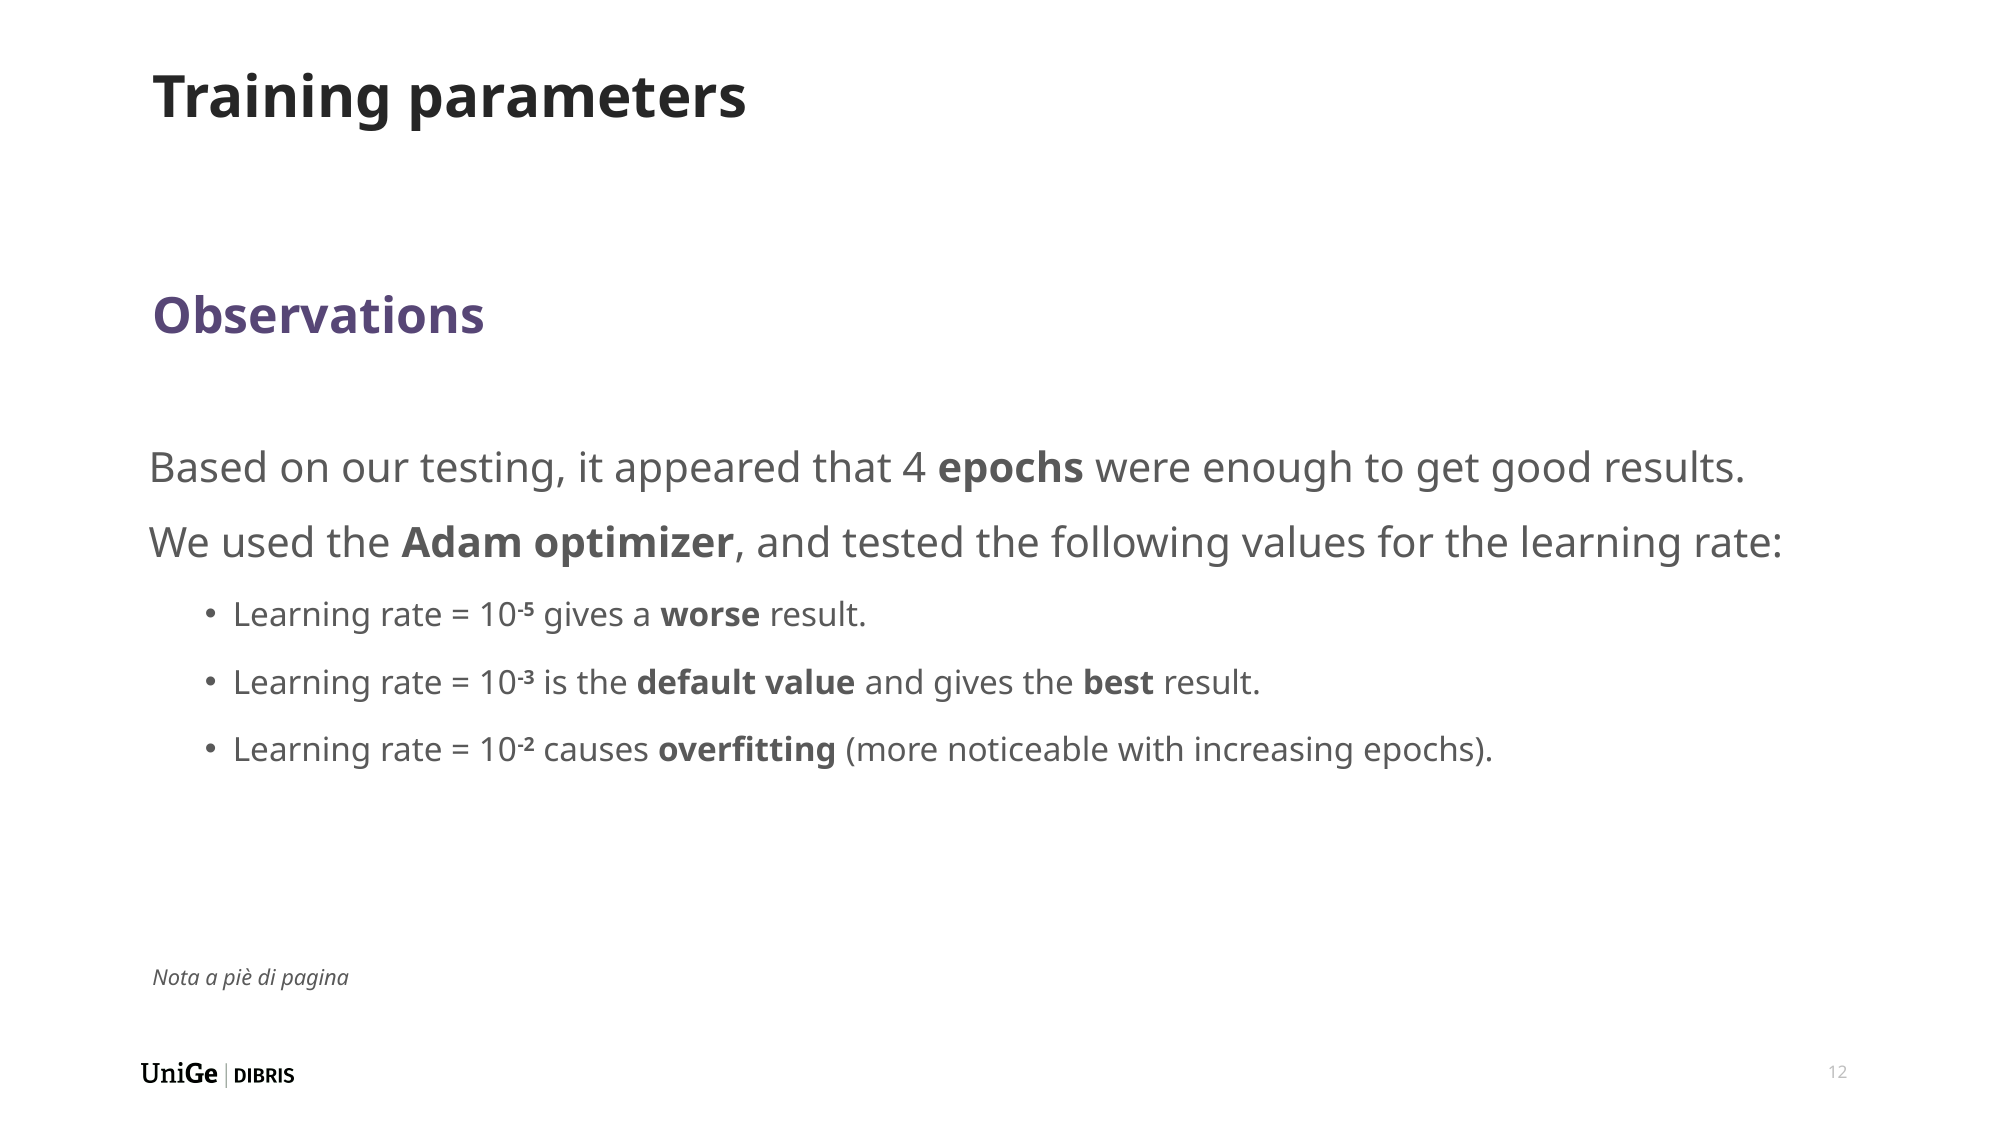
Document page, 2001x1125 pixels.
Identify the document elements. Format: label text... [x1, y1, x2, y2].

list Observations [137, 254, 1863, 331]
picture [141, 1062, 294, 1088]
list Based on our testing, it appeared that 4 epochs were enough to get good results. We used the Adam optimizer, and tested the following values for the learning rate: Learning rate = 10-5 gives a worse result. Learning rate = 10-3 is the default value and gives the best result. Learning rate = 10-2 causes overfitting (more noticeable with increasing epochs). [133, 331, 1867, 943]
title Training parameters [137, 59, 1863, 223]
slide_number 1 [1412, 1042, 1863, 1103]
list Nota a piè di pagina [137, 943, 1863, 1014]
